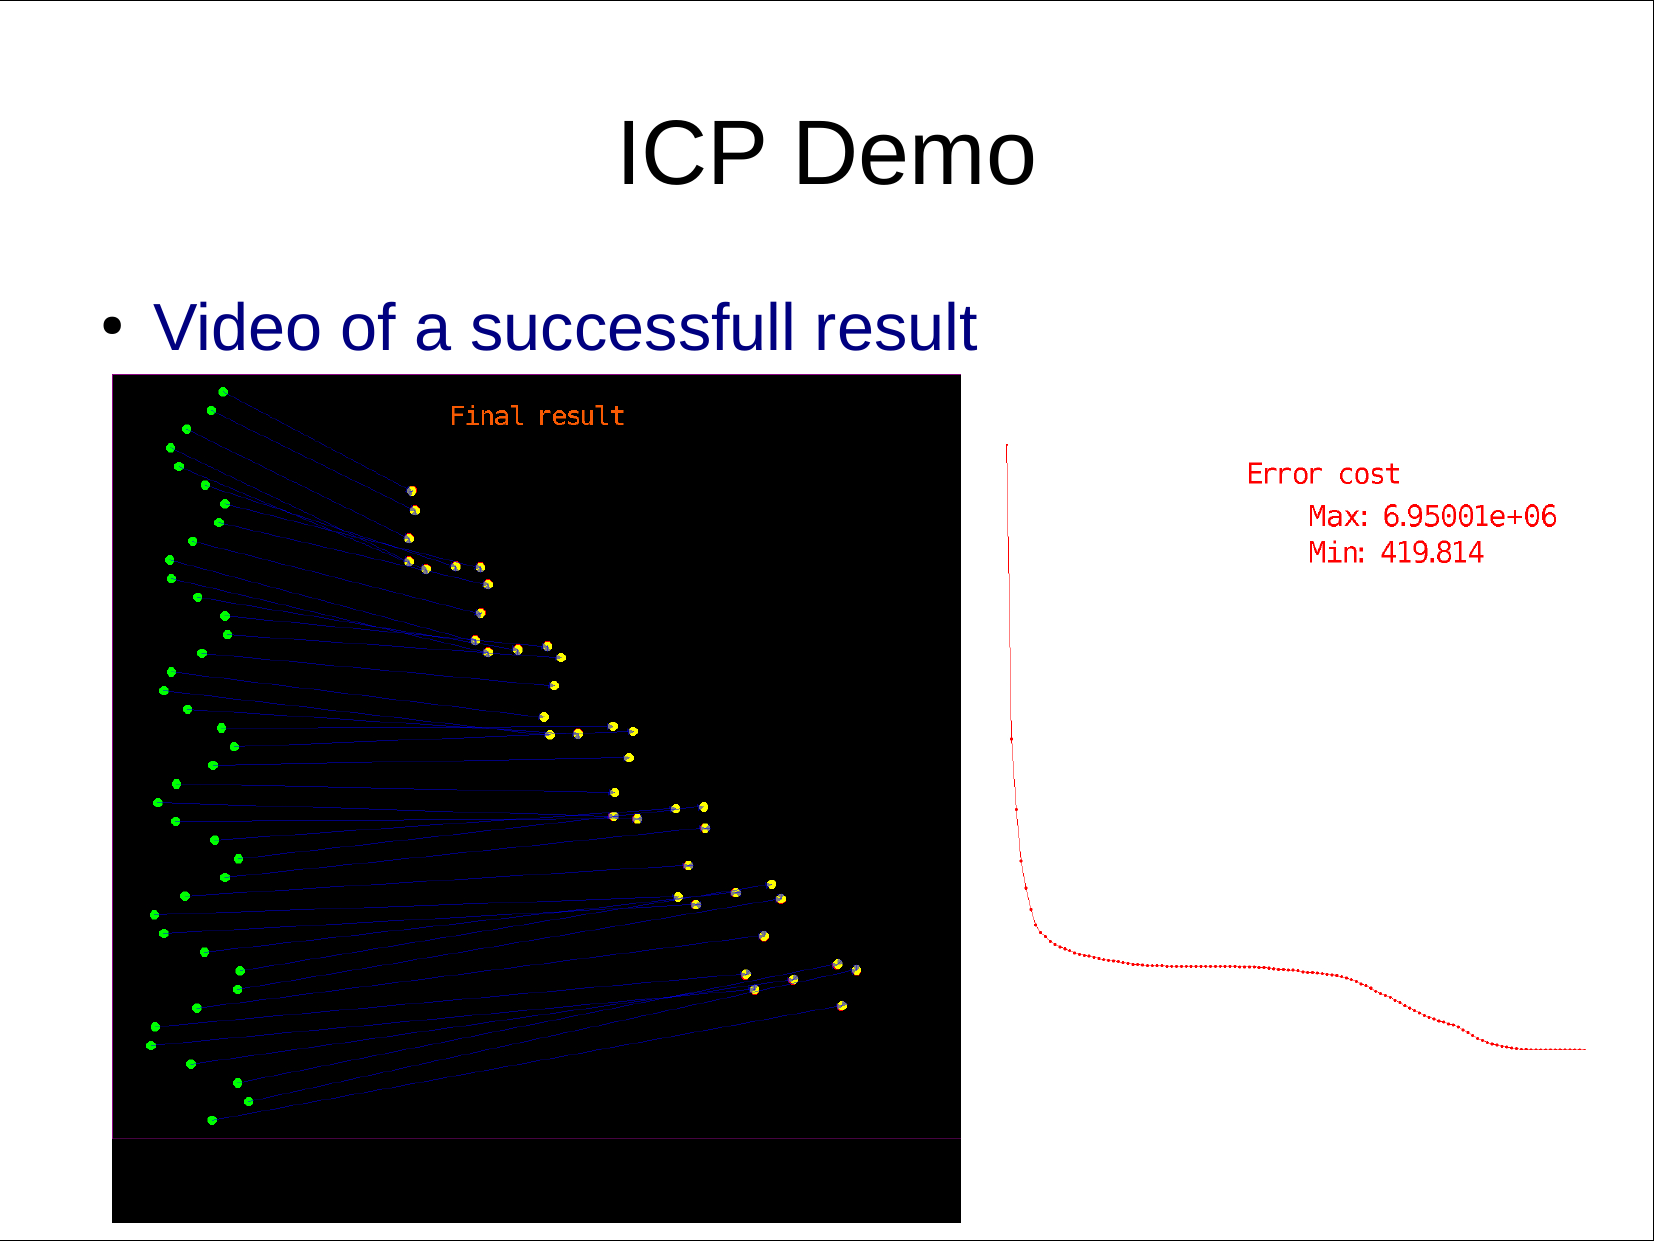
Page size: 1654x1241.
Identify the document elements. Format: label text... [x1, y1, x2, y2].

picture [1006, 444, 1613, 1051]
picture [112, 374, 961, 1223]
title ICP Demo [82, 56, 1571, 250]
list Video of a successfull result [82, 290, 1571, 1094]
